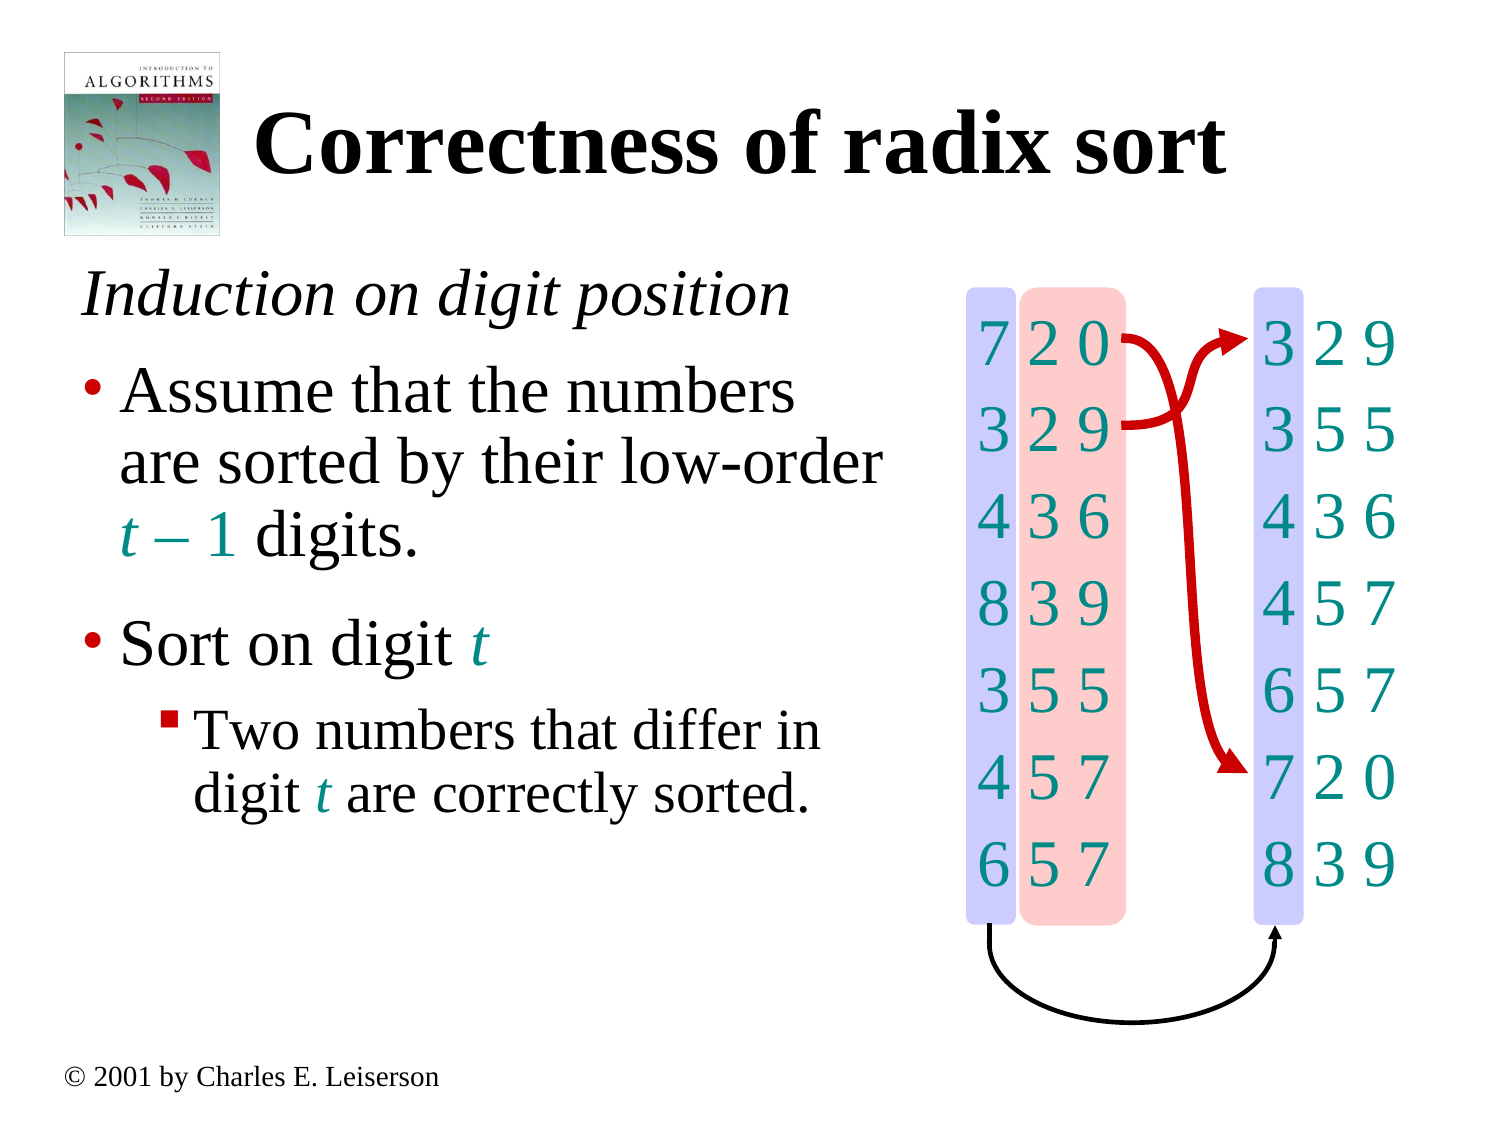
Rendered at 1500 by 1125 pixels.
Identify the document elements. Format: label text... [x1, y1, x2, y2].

text_box [1019, 430, 1127, 926]
text_box 3 5 5 [962, 638, 1126, 725]
text_box [1253, 908, 1304, 925]
title Correctness of radix sort [237, 49, 1475, 238]
picture [64, 52, 220, 236]
text_box 6 5 7 [962, 812, 1126, 908]
text_box 8 3 9 [962, 551, 1126, 638]
text_box 4 5 7 [1248, 551, 1412, 638]
text_box 3 2 9 [1248, 290, 1412, 377]
text_box 3 2 9 [962, 377, 1126, 464]
text_box 4 5 7 [962, 725, 1126, 812]
text_box 4 3 6 [962, 464, 1126, 551]
text_box 7 2 0 [1248, 725, 1412, 812]
text_box 4 3 6 [1248, 464, 1412, 551]
text_box Two numbers that differ in digit t are correctly sorted. [66, 600, 903, 833]
text_box 6 5 7 [1248, 638, 1412, 725]
text_box [966, 908, 1016, 925]
text_box 7 2 0 [962, 290, 1126, 377]
text_box 3 5 5 [1248, 377, 1412, 464]
text_box Induction on digit position Assume that the numbers are sorted by their low-order t – 1 digits. [66, 249, 903, 579]
text_box 8 3 9 [1248, 812, 1412, 908]
